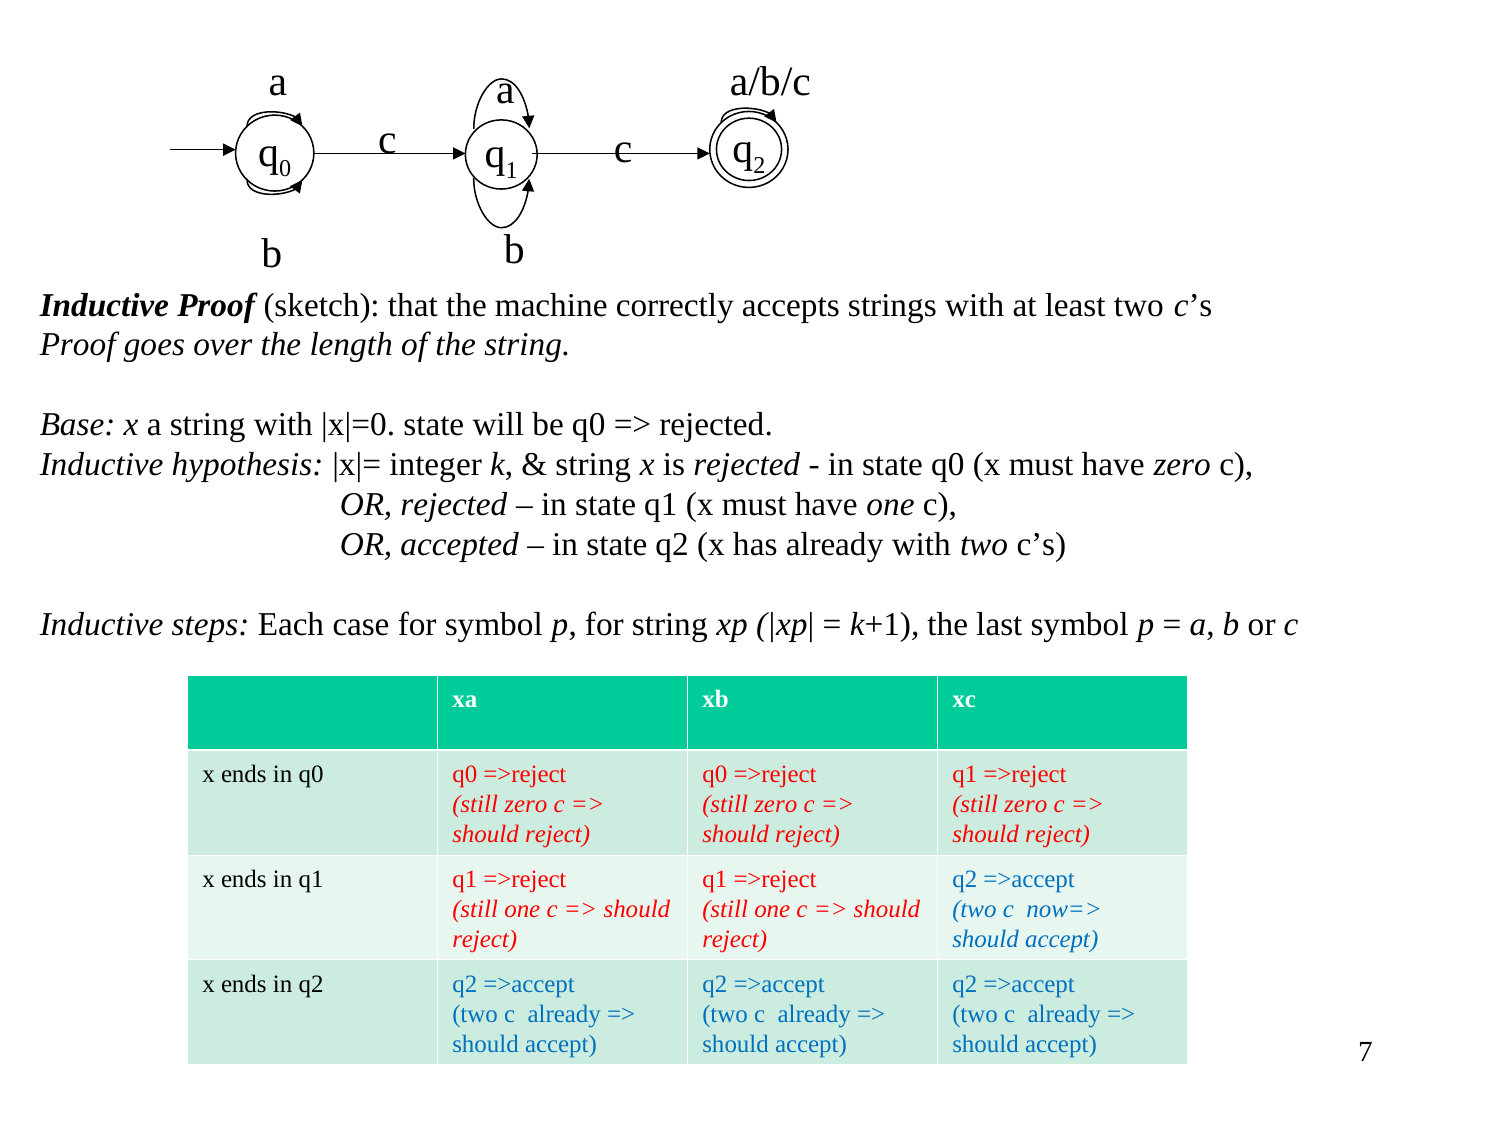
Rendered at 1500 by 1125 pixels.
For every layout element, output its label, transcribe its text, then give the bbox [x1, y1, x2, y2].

text_box a [253, 45, 302, 112]
text_box c [599, 113, 648, 179]
table_cell q2 =>accept (two c now=> should accept) [938, 856, 1187, 959]
table_cell q1 =>reject (still zero c => should reject) [938, 751, 1187, 855]
text_box a [481, 54, 530, 120]
text_box c [363, 104, 412, 171]
text_box b [489, 213, 540, 274]
table_header [188, 676, 437, 749]
table_cell q0 =>reject (still zero c => should reject) [438, 751, 687, 855]
text_box q0 [235, 115, 314, 192]
table_cell x ends in q1 [188, 856, 437, 959]
table_cell q0 =>reject (still zero c => should reject) [688, 751, 937, 855]
text_box q2 [716, 118, 782, 181]
table_cell q2 =>accept (two c already => should accept) [938, 960, 1187, 1064]
table_cell x ends in q2 [188, 960, 437, 1064]
text_box a/b/c [715, 45, 827, 112]
text_box q1 [465, 120, 538, 190]
table_header xc [938, 676, 1187, 749]
table_cell q1 =>reject (still one c => should reject) [438, 856, 687, 959]
table_header xa [438, 676, 687, 749]
table_header xb [688, 676, 937, 749]
text_box <number> [1074, 1025, 1388, 1101]
table_cell q2 =>accept (two c already => should accept) [688, 960, 937, 1064]
text_box b [246, 217, 298, 274]
table_cell q1 =>reject (still one c => should reject) [688, 856, 937, 959]
table_cell x ends in q0 [188, 751, 437, 855]
table_cell q2 =>accept (two c already => should accept) [438, 960, 687, 1064]
text_box Inductive Proof (sketch): that the machine correctly accepts strings with at least two c’s Proof goes over the length of the string. Base: x a string with |x|=0. state will be q0 => rejected. Inductive hypothesis: |x|= integer k, & string x is rejected - in state q0 (x must have zero c), OR, rejected – in state q1 (x must have one c), OR, accepted – in state q2 (x has already with two c’s) Inductive steps: Each case for symbol p, for string xp (|xp| = k+1), the last symbol p = a, b or c [24, 274, 1332, 870]
